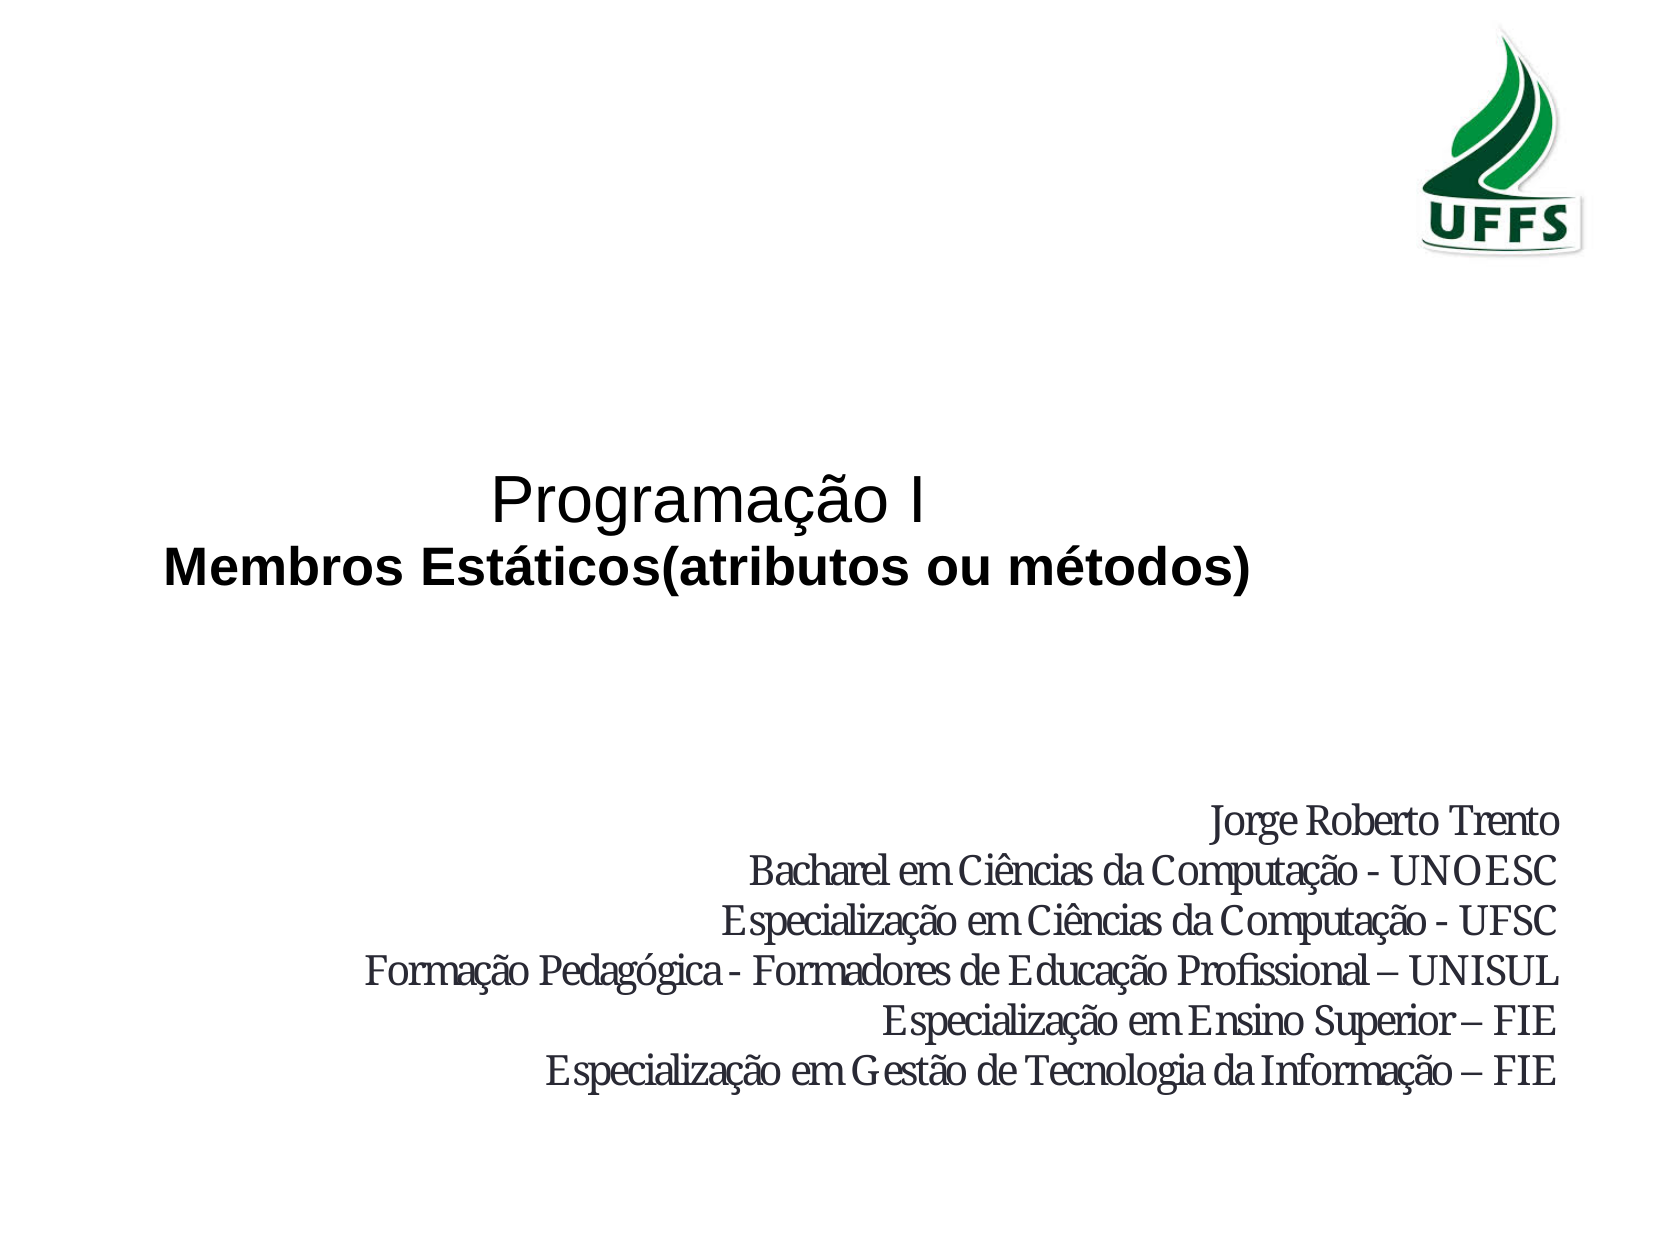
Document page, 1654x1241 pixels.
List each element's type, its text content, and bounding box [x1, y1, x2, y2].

picture [1381, 20, 1624, 272]
picture [165, 784, 1594, 1123]
subtitle Programação I Membros Estáticos(atributos ou métodos) [82, 49, 1335, 1010]
